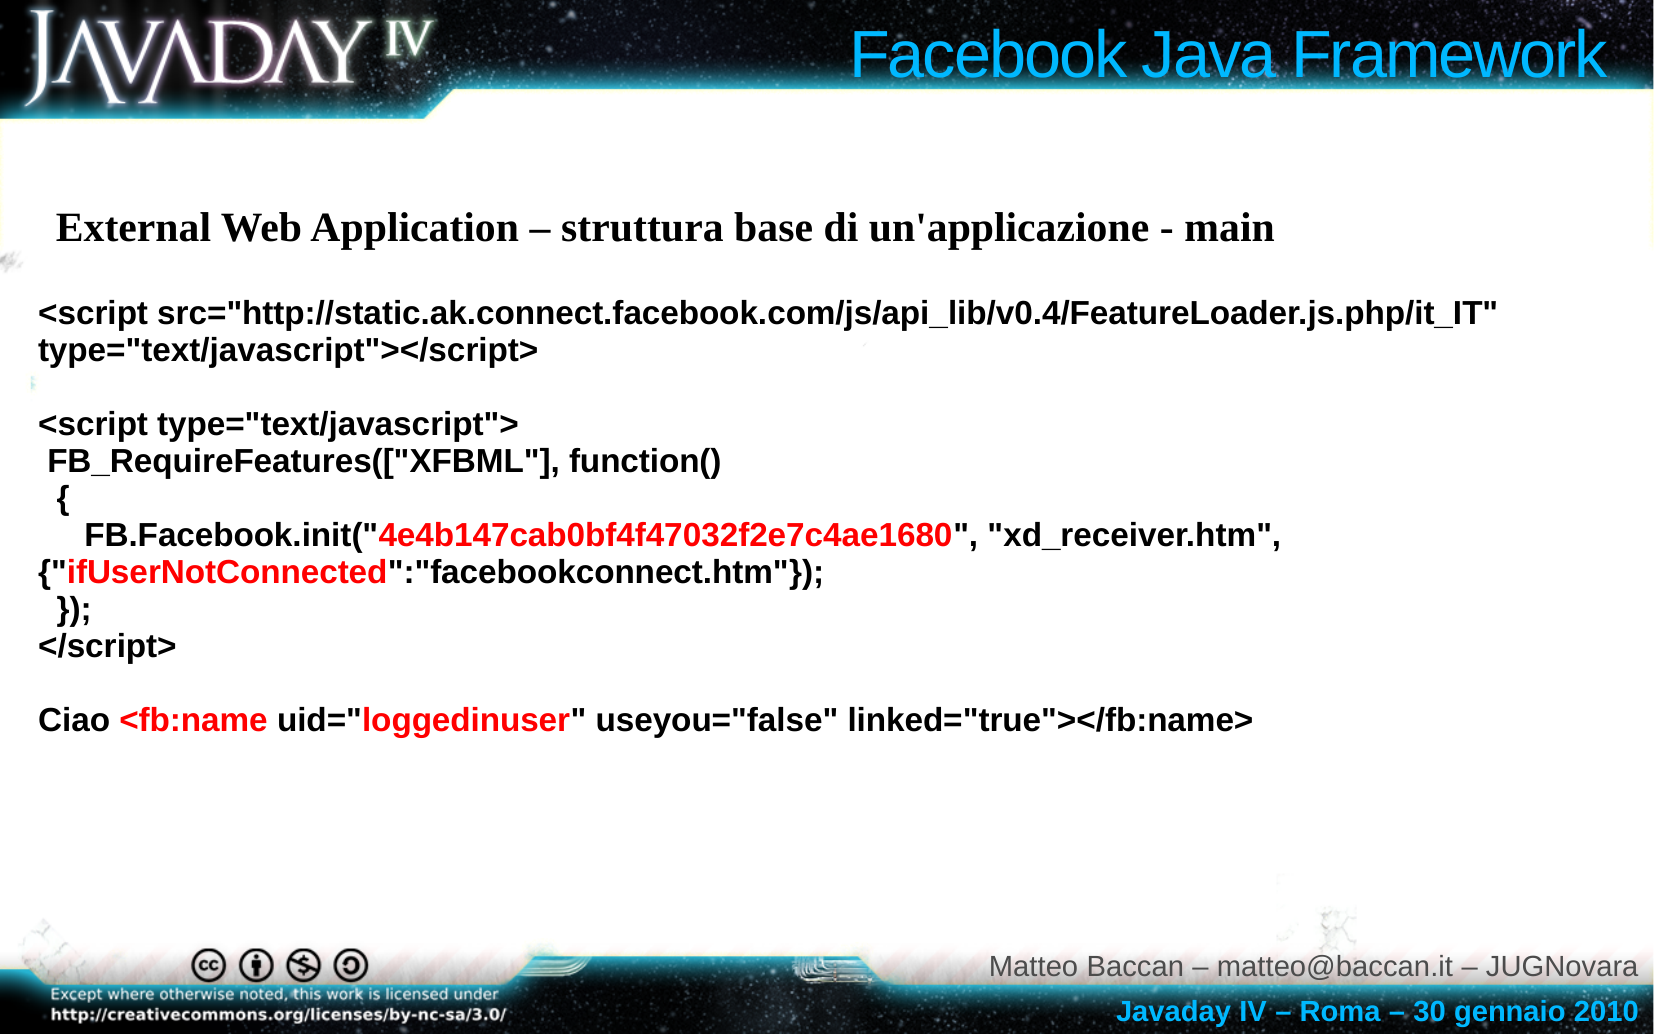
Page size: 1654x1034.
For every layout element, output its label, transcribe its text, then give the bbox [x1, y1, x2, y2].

text_box <script src="http://static.ak.connect.facebook.com/js/api_lib/v0.4/FeatureLoader.js.php/it_IT" type="text/javascript"></script> <script type="text/javascript"> FB_RequireFeatures(["XFBML"], function() { FB.Facebook.init("4e4b147cab0bf4f47032f2e7c4ae1680", "xd_receiver.htm", {"ifUserNotConnected":"facebookconnect.htm"}); }); </script> Ciao <fb:name uid="loggedinuser" useyou="false" linked="true"></fb:name> [23, 287, 1612, 762]
title Facebook Java Framework [132, 5, 1609, 103]
picture [0, 0, 1654, 1034]
text_box External Web Application – struttura base di un'applicazione - main [41, 173, 1585, 236]
